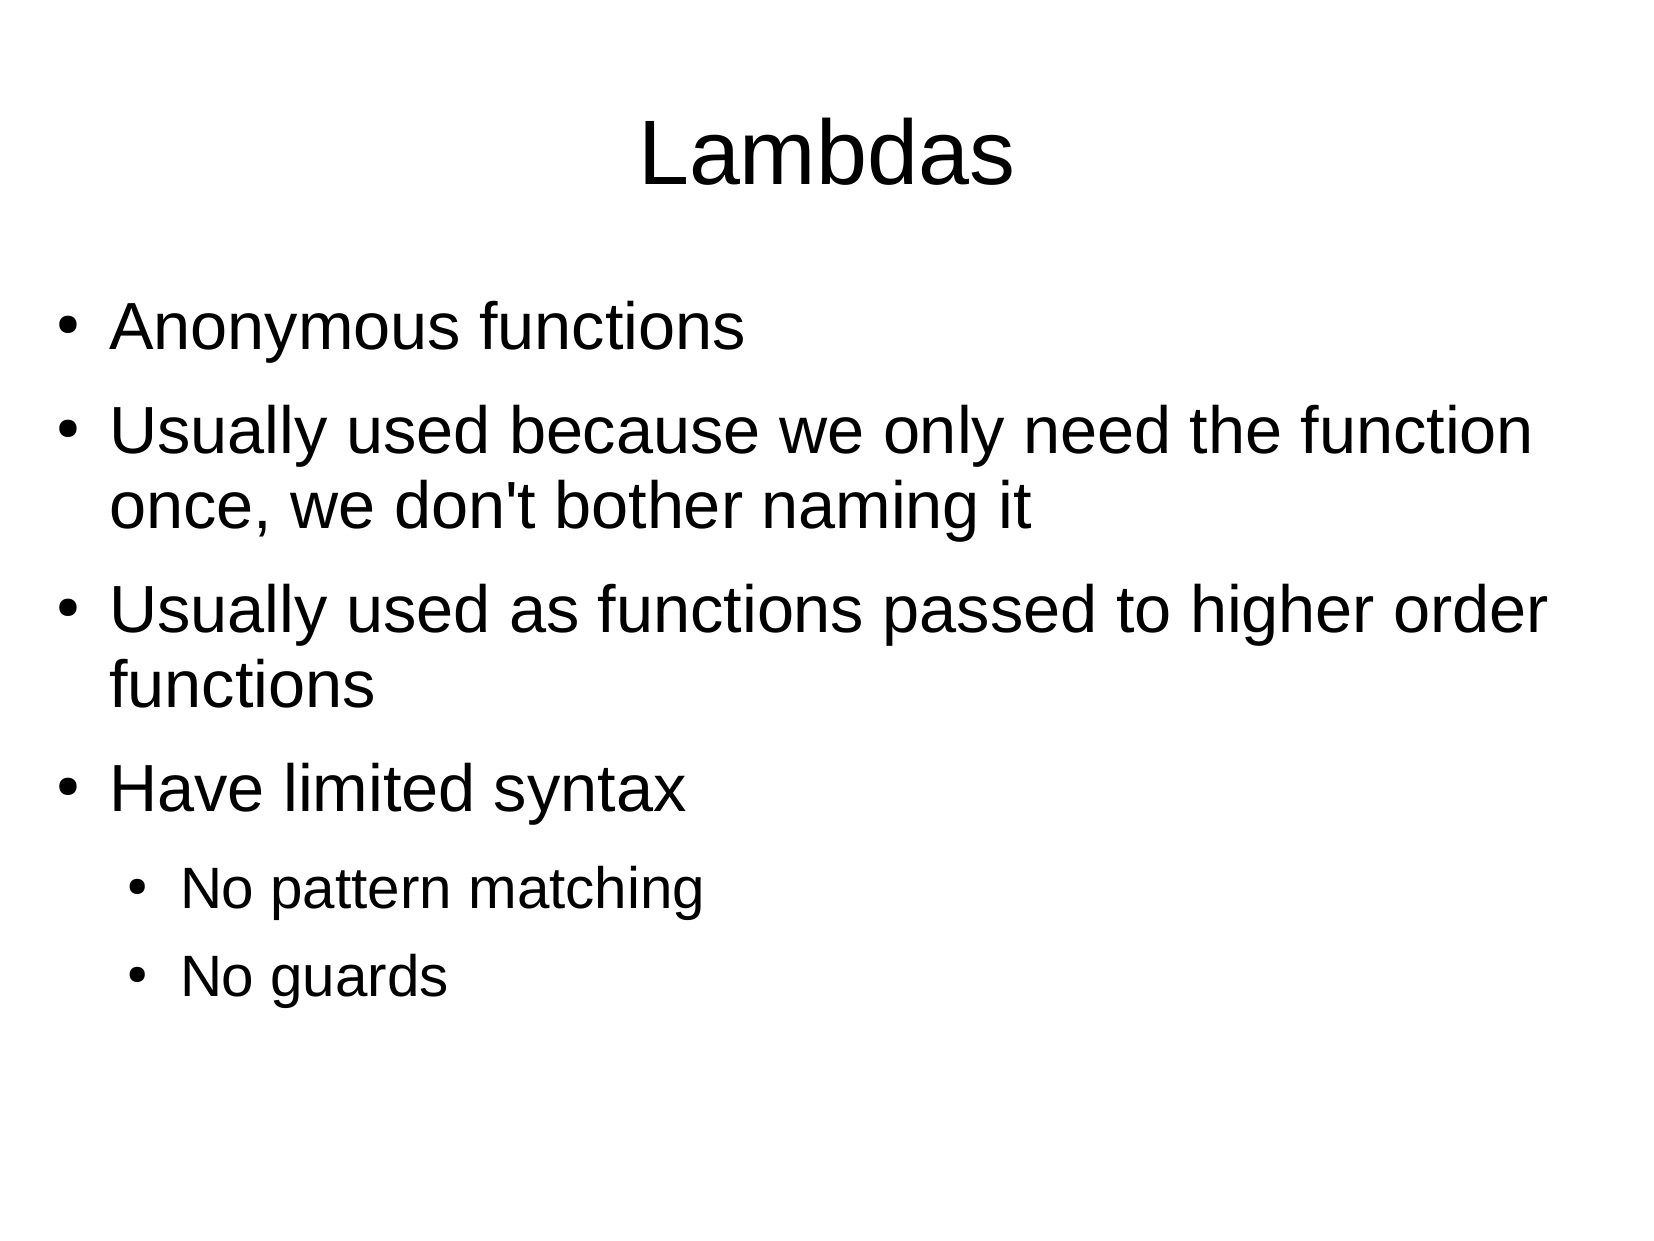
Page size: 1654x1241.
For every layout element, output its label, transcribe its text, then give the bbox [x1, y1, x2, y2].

list Anonymous functions Usually used because we only need the function once, we don't bother naming it Usually used as functions passed to higher order functions Have limited syntax No pattern matching No guards [38, 288, 1625, 1093]
title Lambdas [82, 56, 1571, 250]
